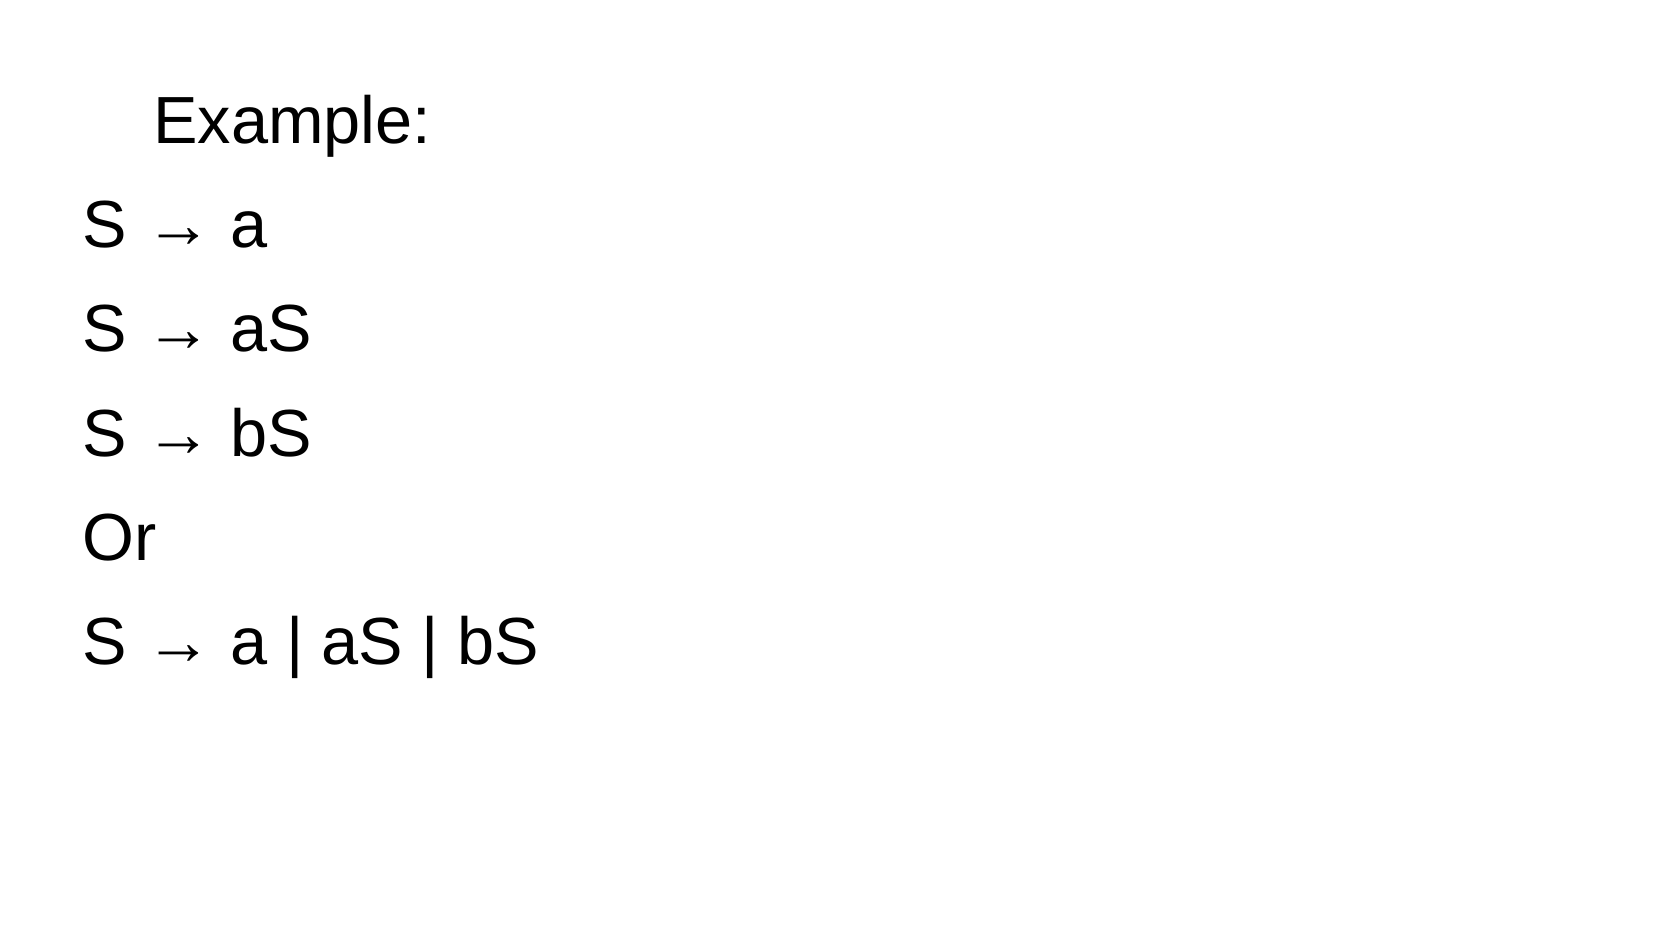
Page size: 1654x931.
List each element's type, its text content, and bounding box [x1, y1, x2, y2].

list Example: S → a S → aS S → bS Or S → a | aS | bS [82, 82, 1571, 758]
